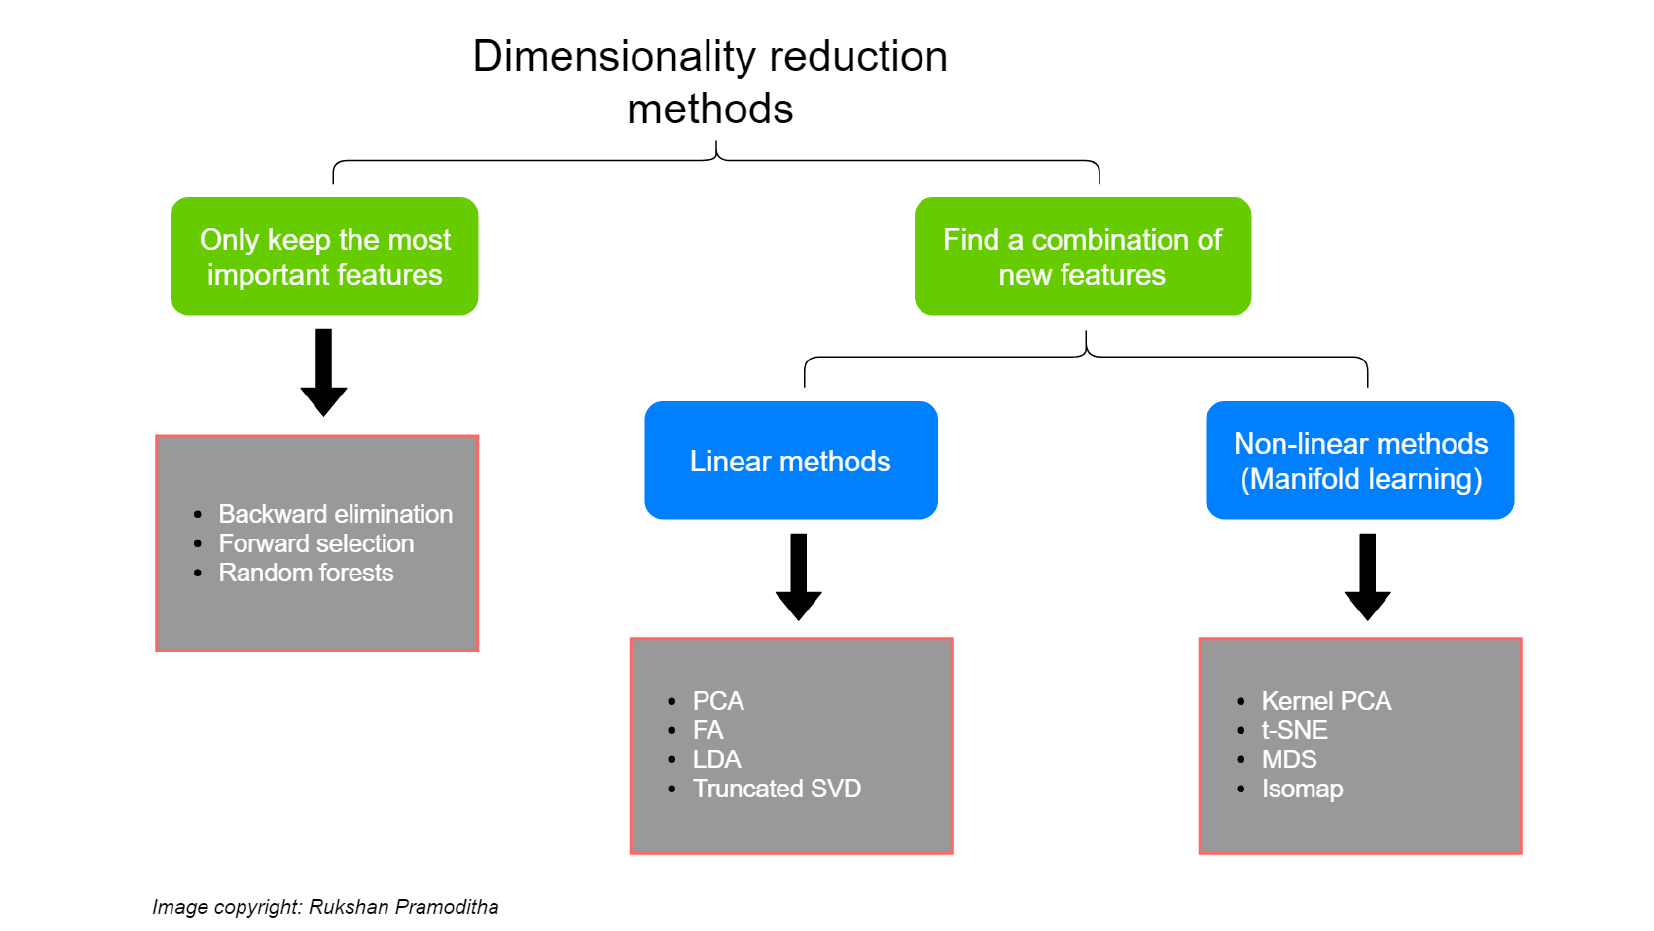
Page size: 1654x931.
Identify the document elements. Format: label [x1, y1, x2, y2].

picture [136, 2, 1528, 931]
